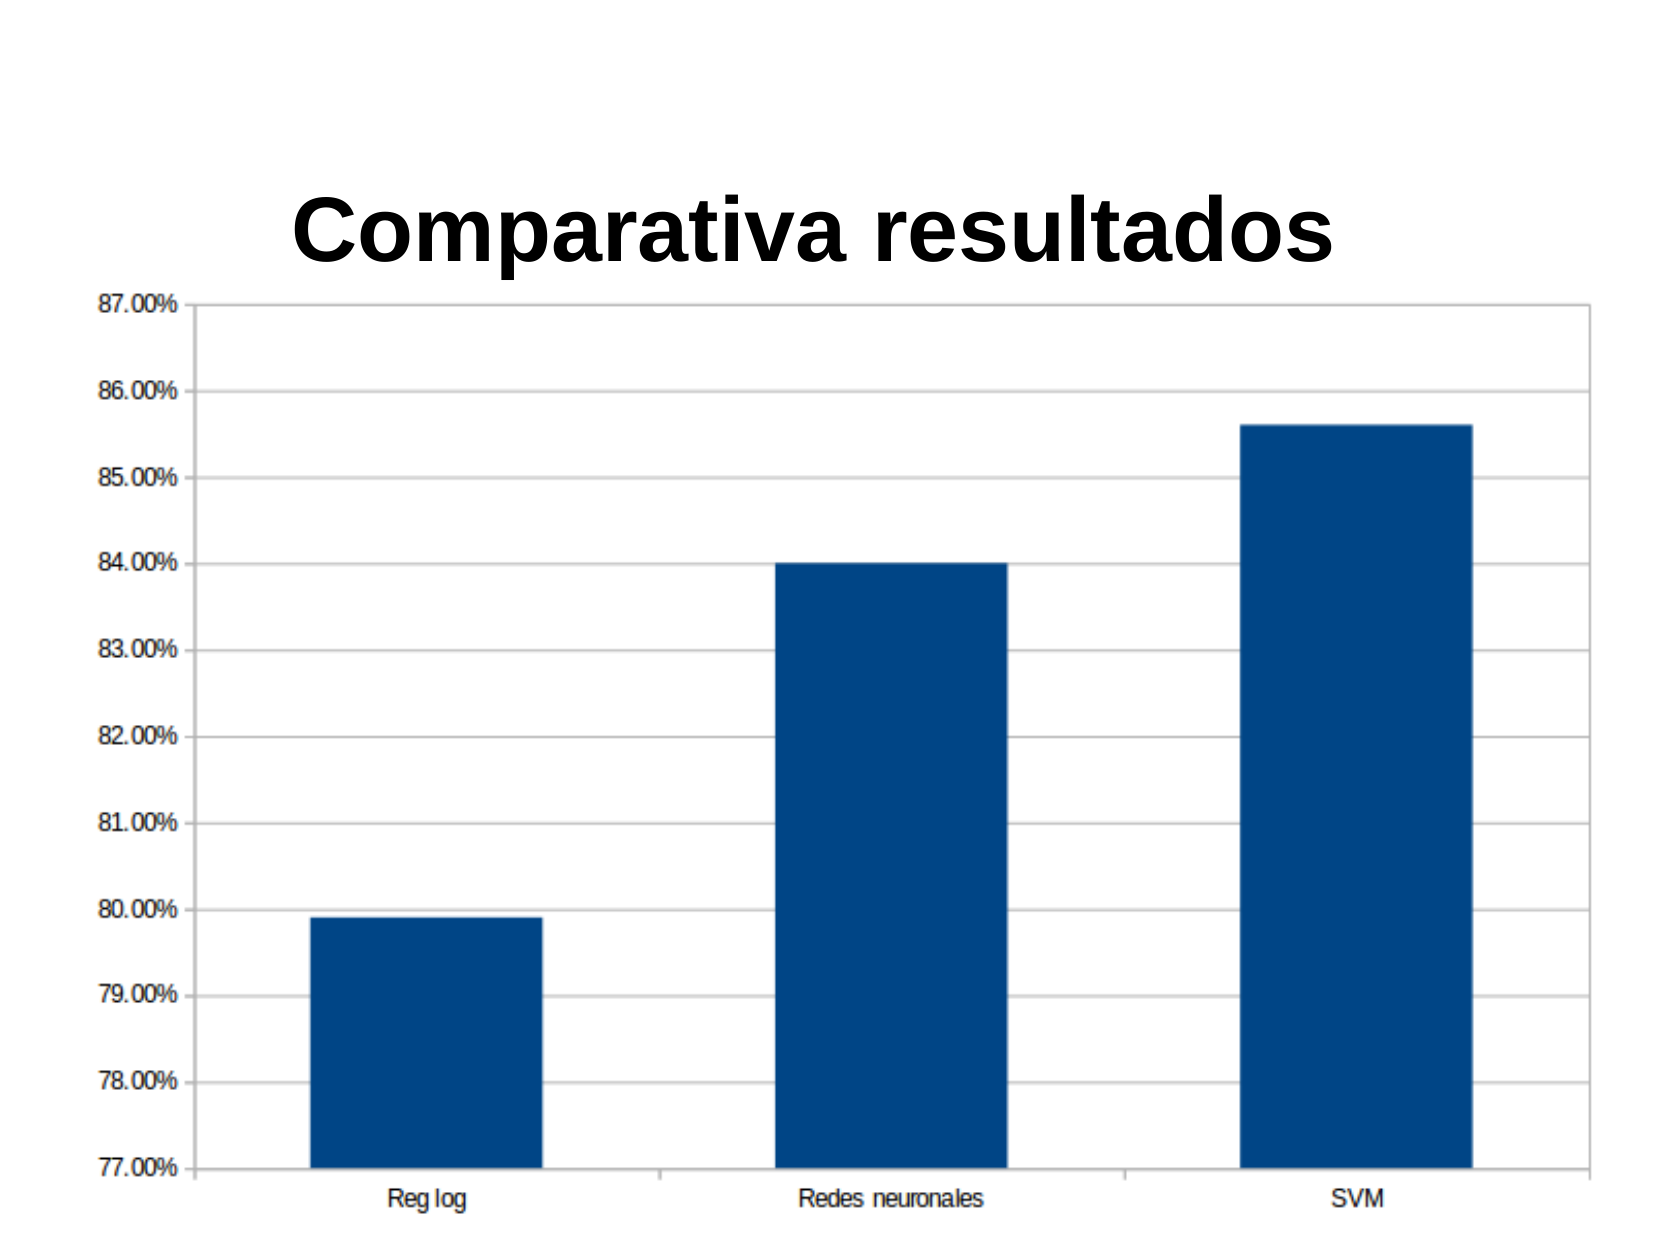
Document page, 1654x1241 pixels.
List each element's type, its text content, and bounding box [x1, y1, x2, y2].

title Comparativa resultados [82, 126, 1571, 284]
picture [82, 284, 1608, 1220]
